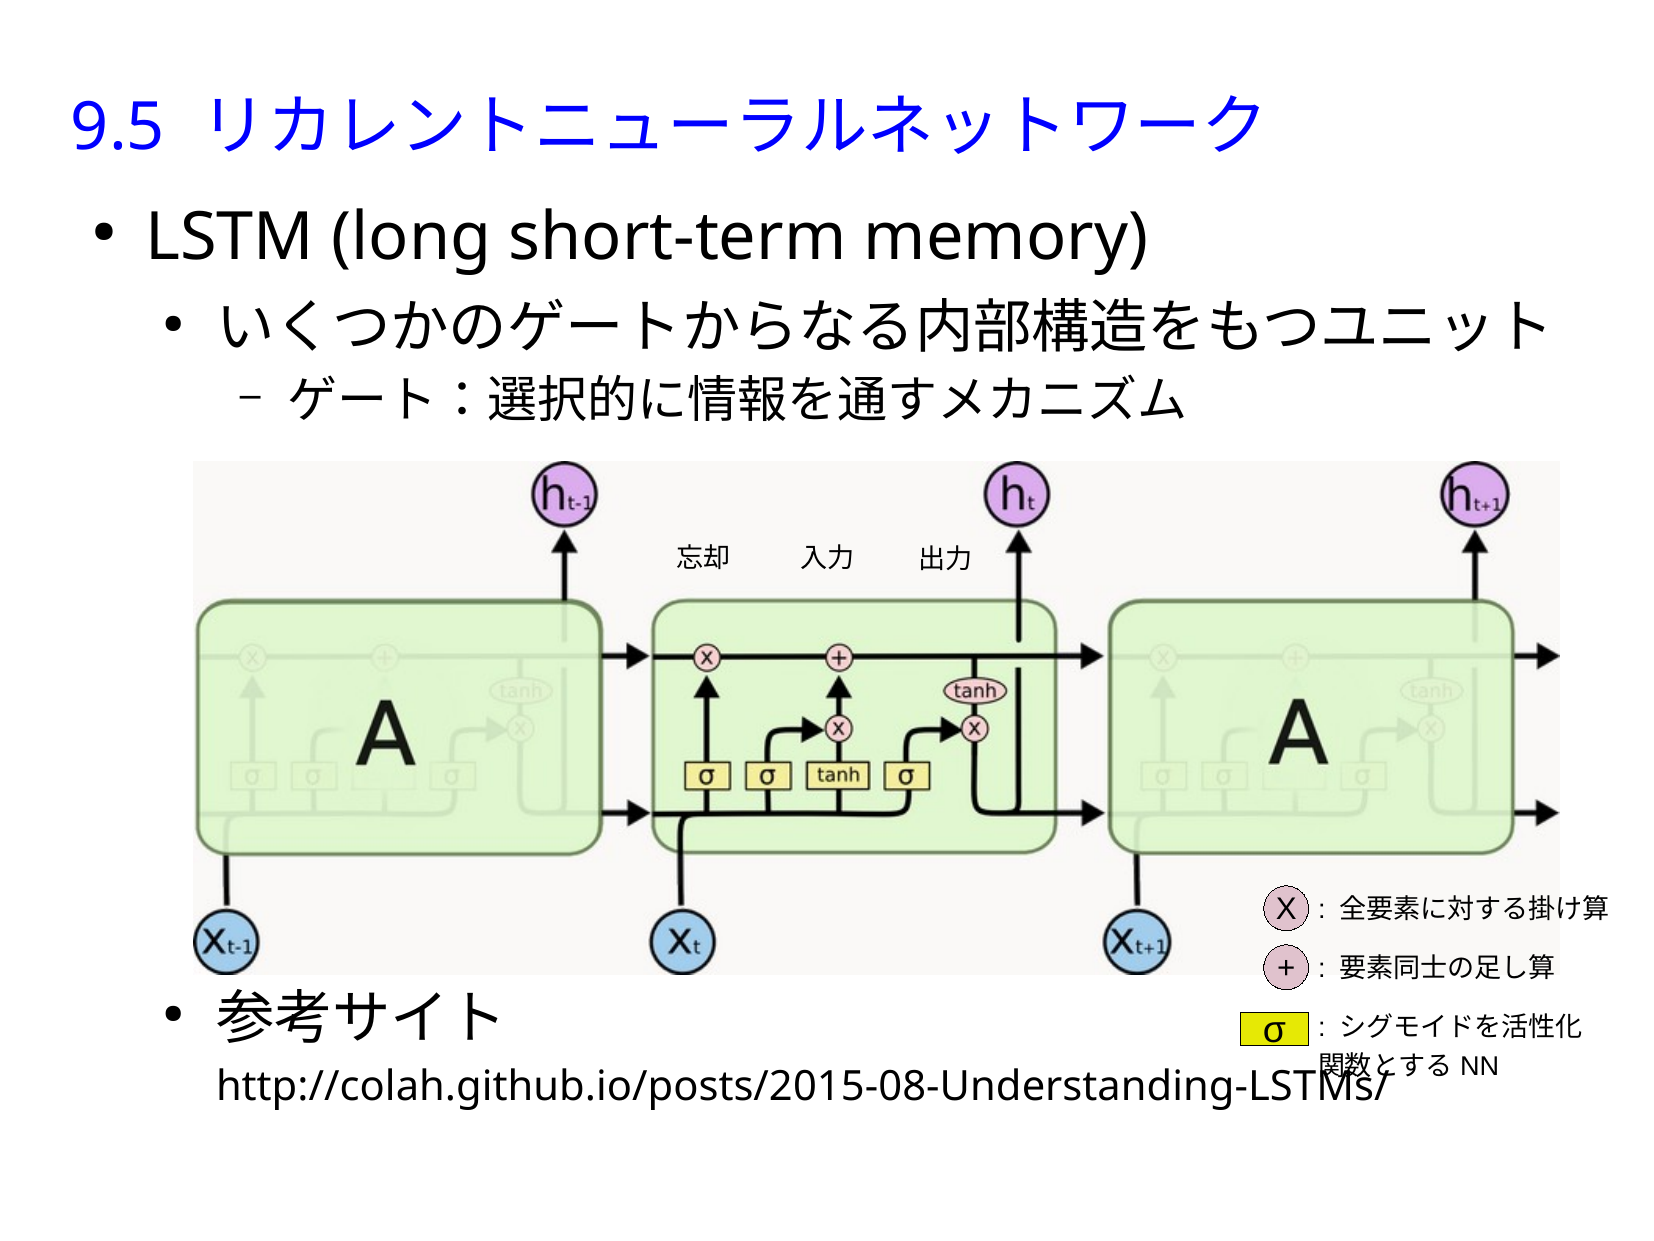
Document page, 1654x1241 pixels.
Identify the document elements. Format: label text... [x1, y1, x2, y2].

text_box : 全要素に対する掛け算 [1303, 879, 1625, 936]
text_box : 要素同士の足し算 [1303, 939, 1571, 995]
text_box + [1263, 944, 1303, 990]
text_box 入力 [785, 529, 870, 585]
list LSTM (long short-term memory) いくつかのゲートからなる内部構造をもつユニット ゲート：選択的に情報を通すメカニズム 参考サイト http://colah.github.io/posts/2015-08-Understanding-LSTMs/ [74, 188, 1563, 1151]
text_box 忘却 [661, 529, 746, 585]
title 9.5 リカレントニューラルネットワーク [70, 59, 1595, 189]
text_box : シグモイドを活性化 関数とするNN [1303, 998, 1598, 1094]
text_box σ [1240, 1012, 1303, 1046]
picture [193, 461, 1560, 975]
text_box X [1263, 885, 1303, 931]
text_box 出力 [903, 529, 988, 585]
